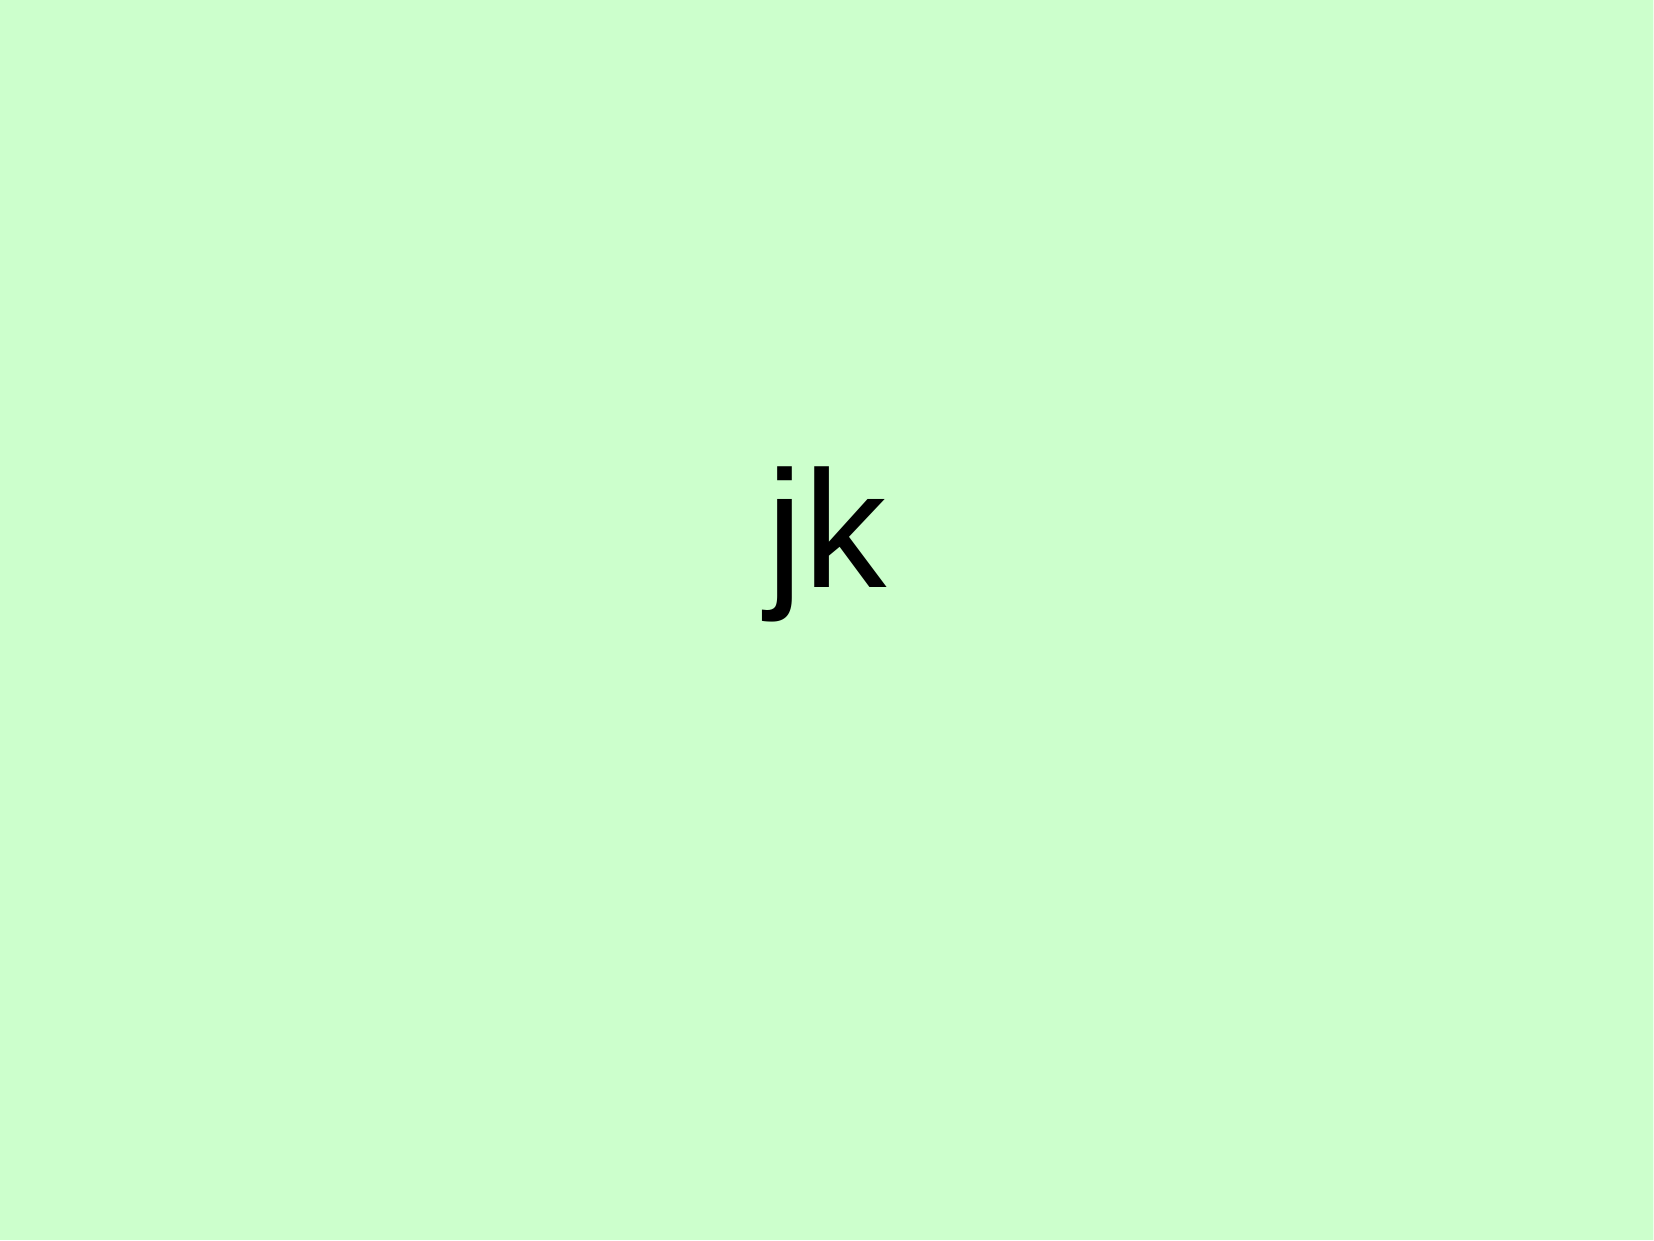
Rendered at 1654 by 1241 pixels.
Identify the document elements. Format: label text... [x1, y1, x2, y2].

subtitle jk [82, 49, 1571, 1010]
